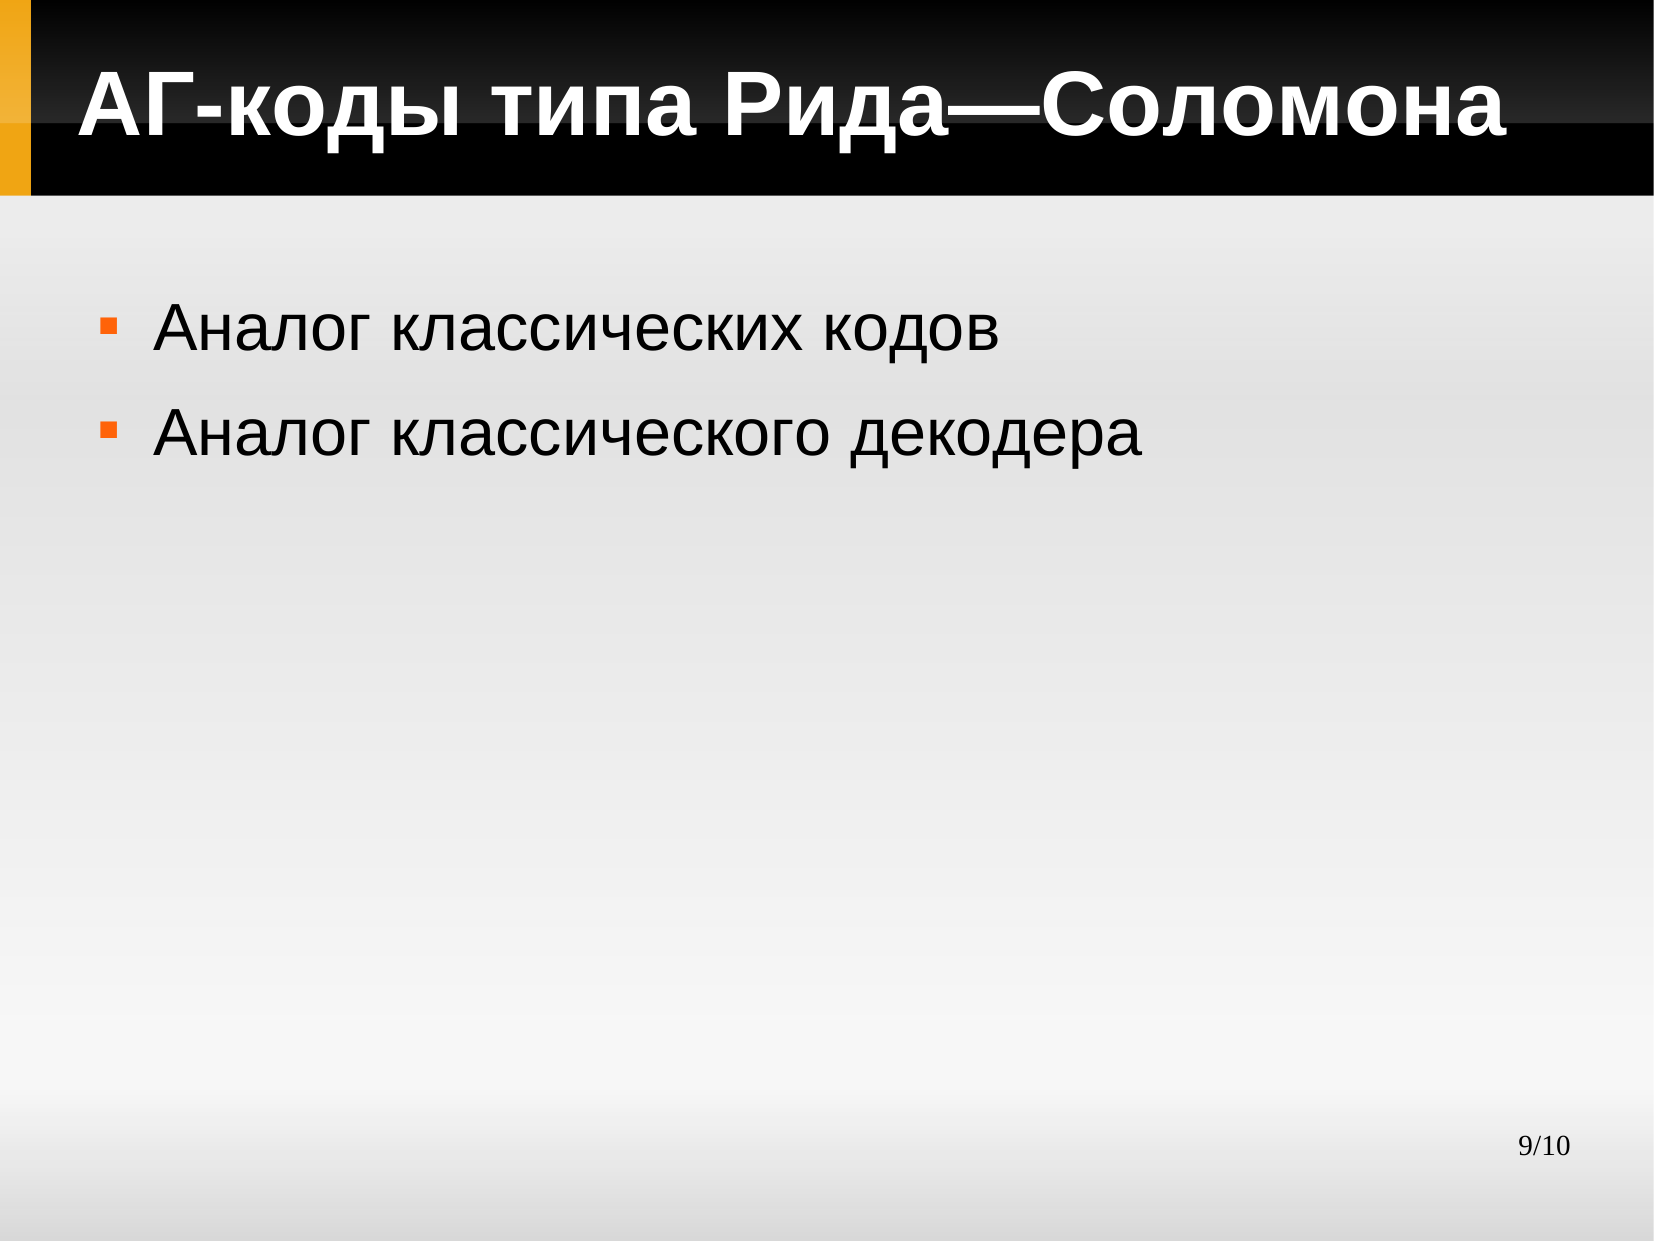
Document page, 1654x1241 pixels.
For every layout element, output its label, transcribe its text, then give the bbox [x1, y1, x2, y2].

list Аналог классических кодов Аналог классического декодера [82, 290, 1571, 1094]
picture [0, 0, 1654, 1241]
title АГ-коды типа Рида—Соломона [76, 7, 1565, 200]
